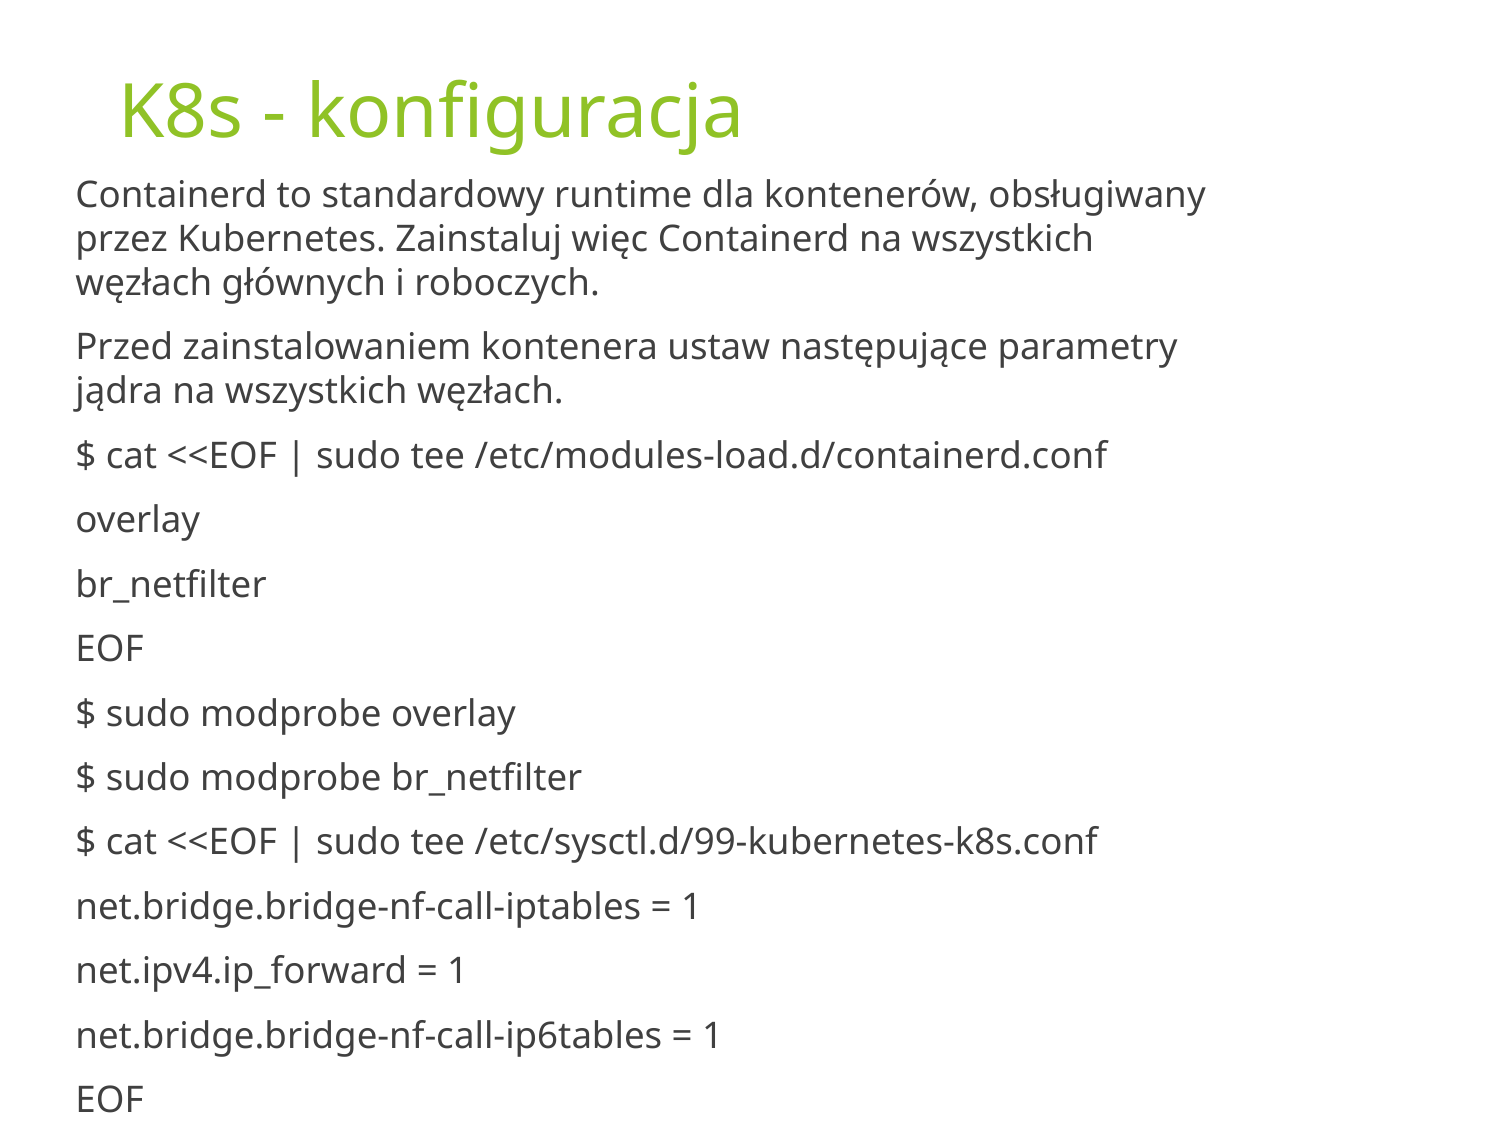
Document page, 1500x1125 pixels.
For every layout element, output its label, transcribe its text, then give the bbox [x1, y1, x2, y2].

list Containerd to standardowy runtime dla kontenerów, obsługiwany przez Kubernetes. Zainstaluj więc Containerd na wszystkich węzłach głównych i roboczych. Przed zainstalowaniem kontenera ustaw następujące parametry jądra na wszystkich węzłach. $ cat <<EOF | sudo tee /etc/modules-load.d/containerd.conf overlay br_netfilter EOF $ sudo modprobe overlay $ sudo modprobe br_netfilter $ cat <<EOF | sudo tee /etc/sysctl.d/99-kubernetes-k8s.conf net.bridge.bridge-nf-call-iptables = 1 net.ipv4.ip_forward = 1 net.bridge.bridge-nf-call-ip6tables = 1 EOF [60, 162, 1225, 1125]
title K8s - konfiguracja [103, 54, 1145, 162]
